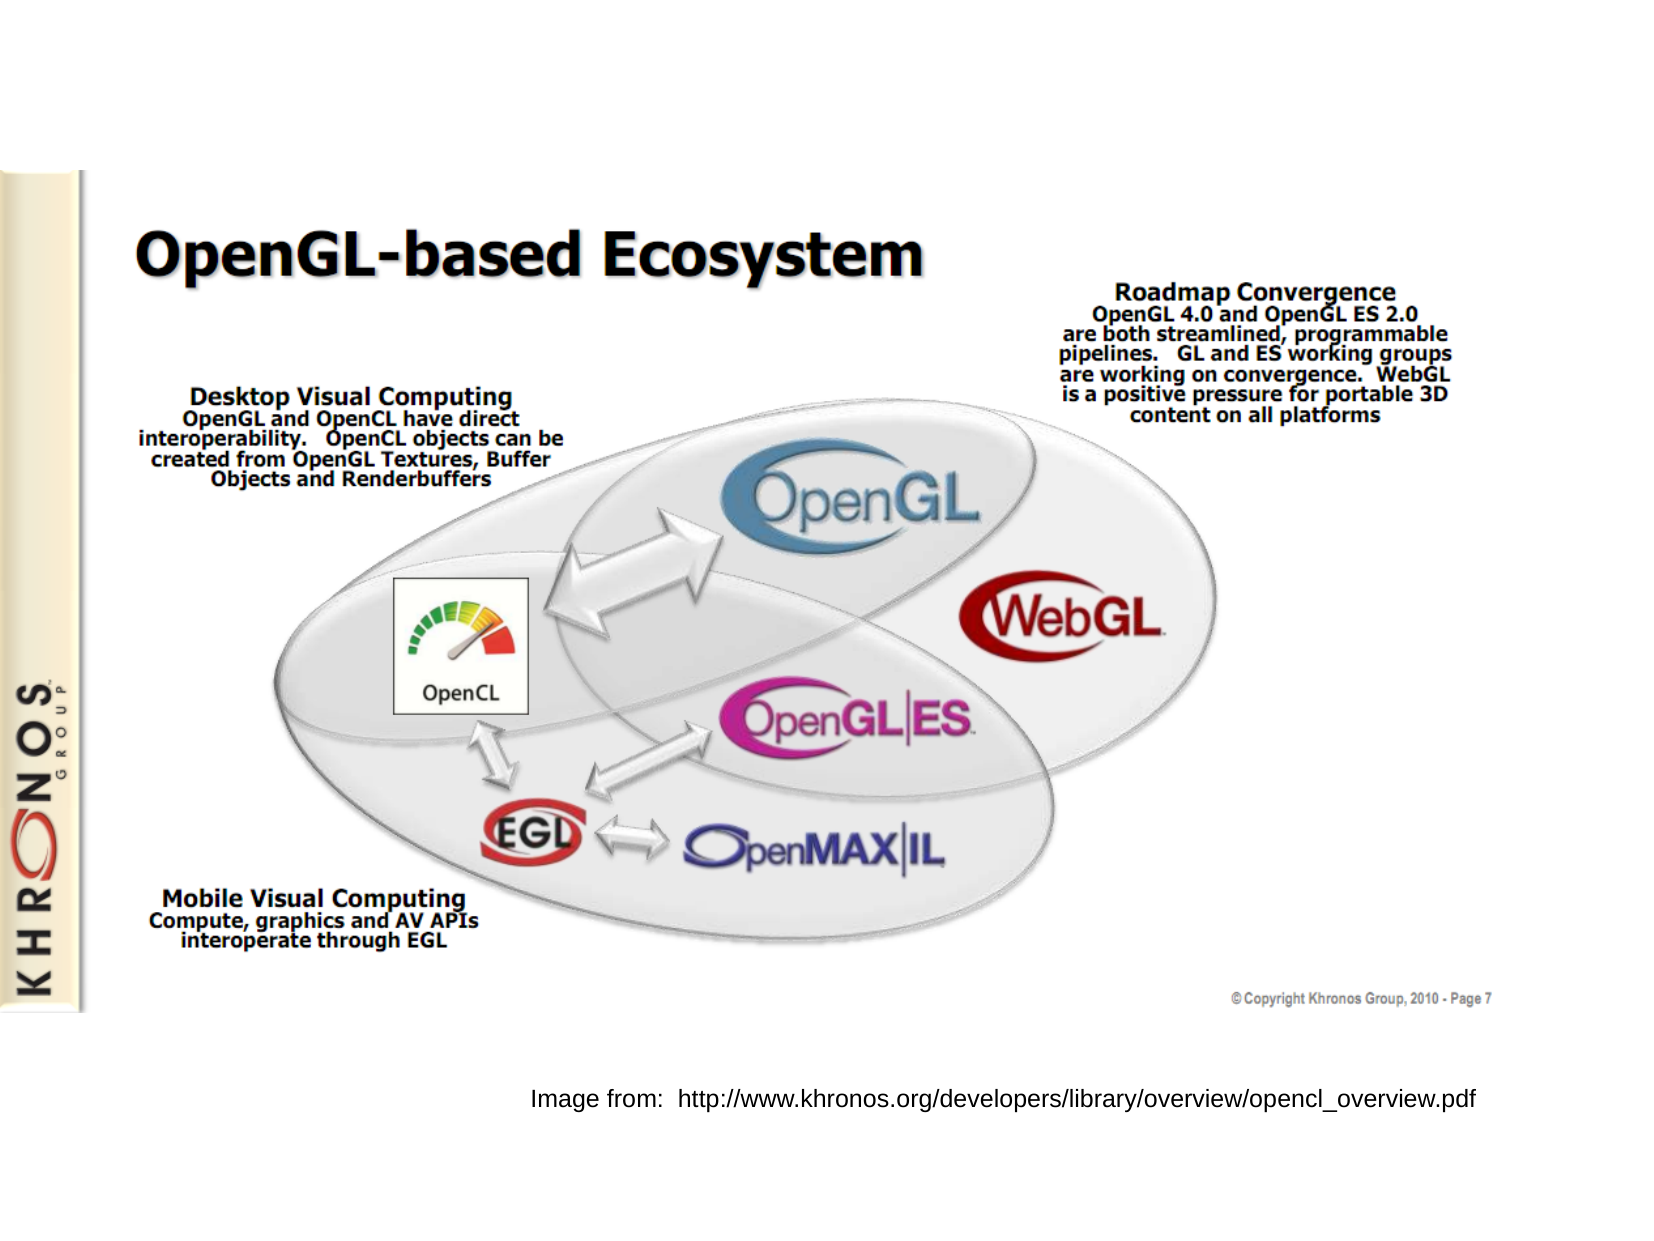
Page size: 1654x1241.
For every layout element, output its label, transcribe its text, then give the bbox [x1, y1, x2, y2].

picture [0, 170, 1501, 1013]
text_box Image from: http://www.khronos.org/developers/library/overview/opencl_overview.pdf [0, 1074, 1501, 1121]
